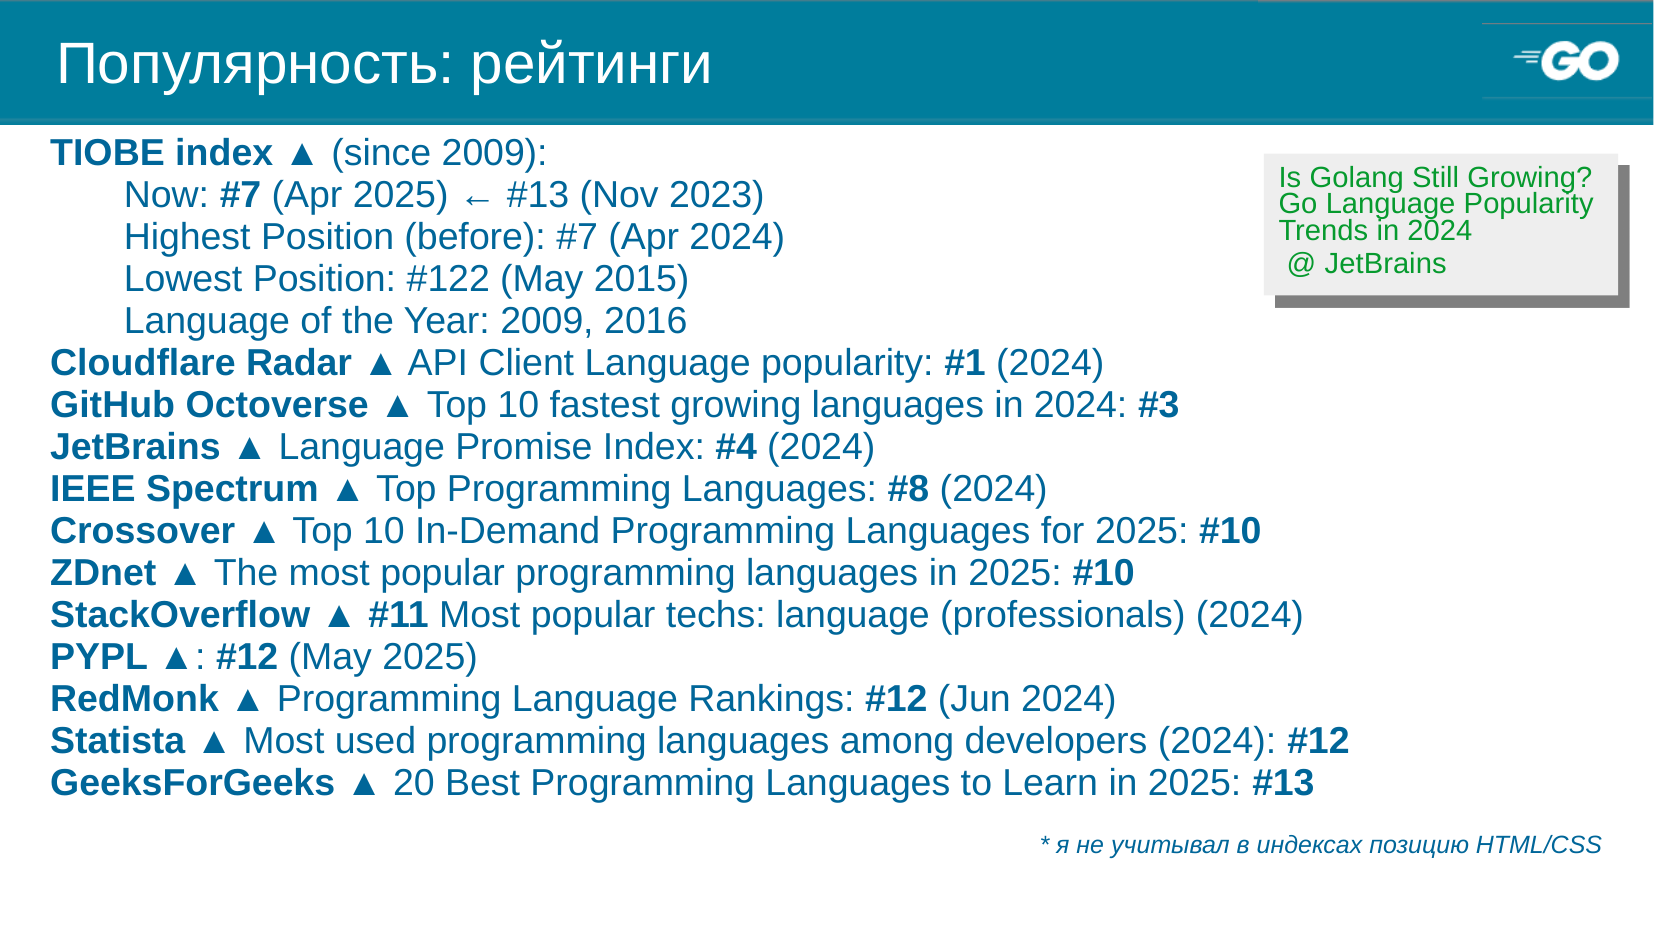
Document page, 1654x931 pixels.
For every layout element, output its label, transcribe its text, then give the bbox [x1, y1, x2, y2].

text_box Популярность: рейтинги [41, 23, 1495, 104]
picture [1542, 41, 1619, 81]
text_box Is Golang Still Growing? Go Language Popularity Trends in 2024 @ JetBrains [1263, 153, 1619, 296]
text_box TIOBE index ▲ (since 2009): Now: #7 (Apr 2025) ← #13 (Nov 2023) Highest Position (before): #7 (Apr 2024) Lowest Position: #122 (May 2015) Language of the Year: 2009, 2016 Cloudflare Radar ▲ API Client Language popularity: #1 (2024) GitHub Octoverse ▲ Top 10 fastest growing languages in 2024: #3 JetBrains ▲ Language Promise Index: #4 (2024) IEEE Spectrum ▲ Top Programming Languages: #8 (2024) Crossover ▲ Top 10 In-Demand Programming Languages for 2025: #10 ZDnet ▲ The most popular programming languages in 2025: #10 StackOverflow ▲ #11 Most popular techs: language (professionals) (2024) PYPL ▲: #12 (May 2025) RedMonk ▲ Programming Language Rankings: #12 (Jun 2024) Statista ▲ Most used programming languages among developers (2024): #12 GeeksForGeeks ▲ 20 Best Programming Languages to Learn in 2025: #13 * я не учитывал в индексах позицию HTML/CSS [35, 124, 1619, 898]
